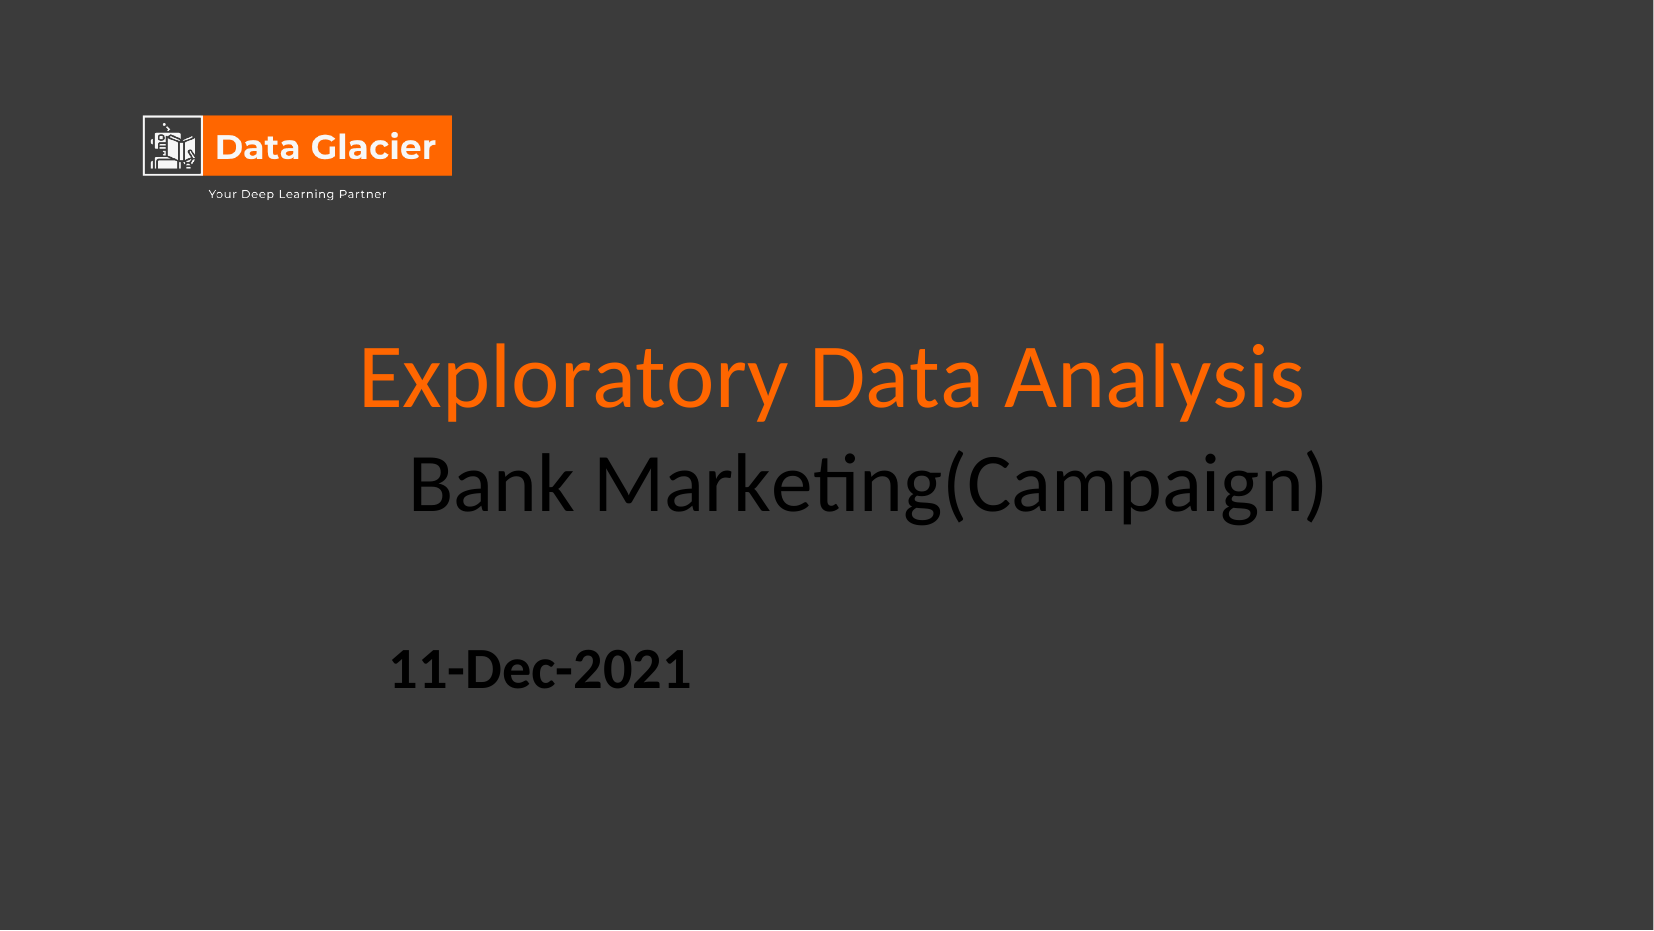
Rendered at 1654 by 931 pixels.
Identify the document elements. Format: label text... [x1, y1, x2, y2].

text_box Exploratory Data Analysis Bank Marketing(Campaign) 11-Dec-2021 [281, 308, 1383, 709]
picture [139, 0, 455, 316]
